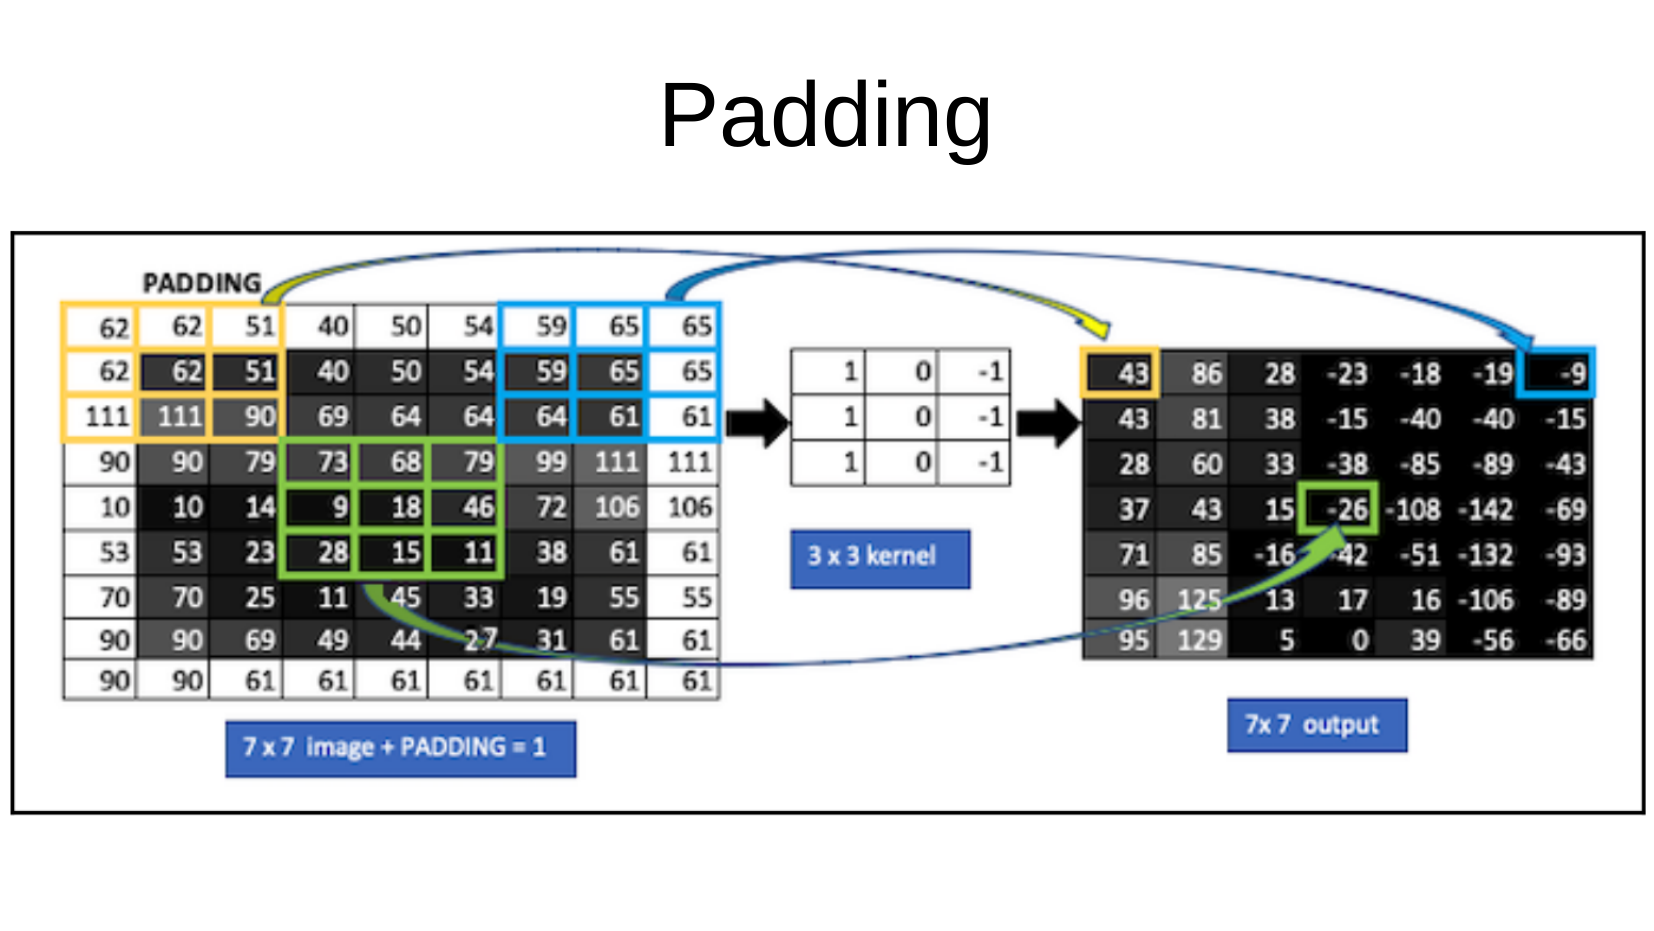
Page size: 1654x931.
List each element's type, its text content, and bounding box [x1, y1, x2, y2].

title Padding [82, 37, 1571, 193]
picture [0, 224, 1654, 817]
